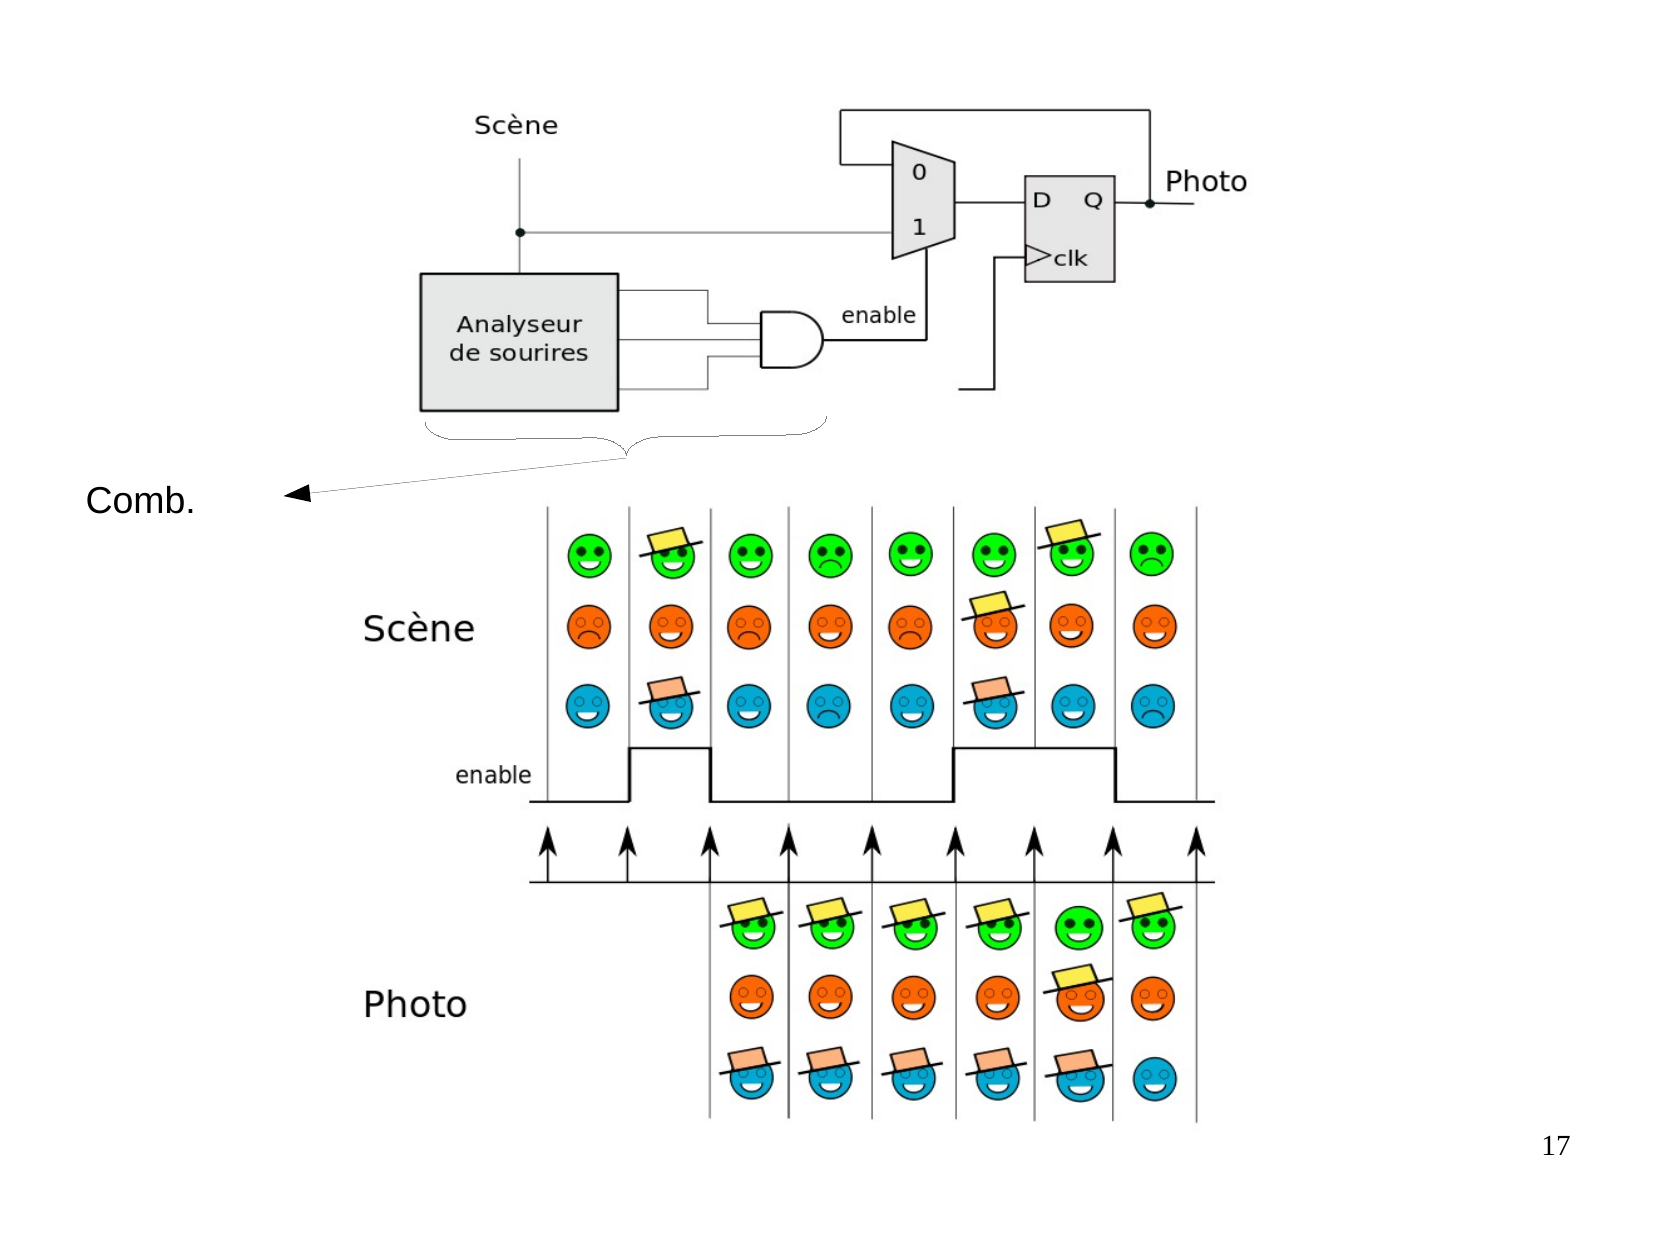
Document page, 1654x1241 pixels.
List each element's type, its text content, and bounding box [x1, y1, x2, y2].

picture [330, 23, 1264, 1229]
text_box Comb. [70, 472, 211, 530]
